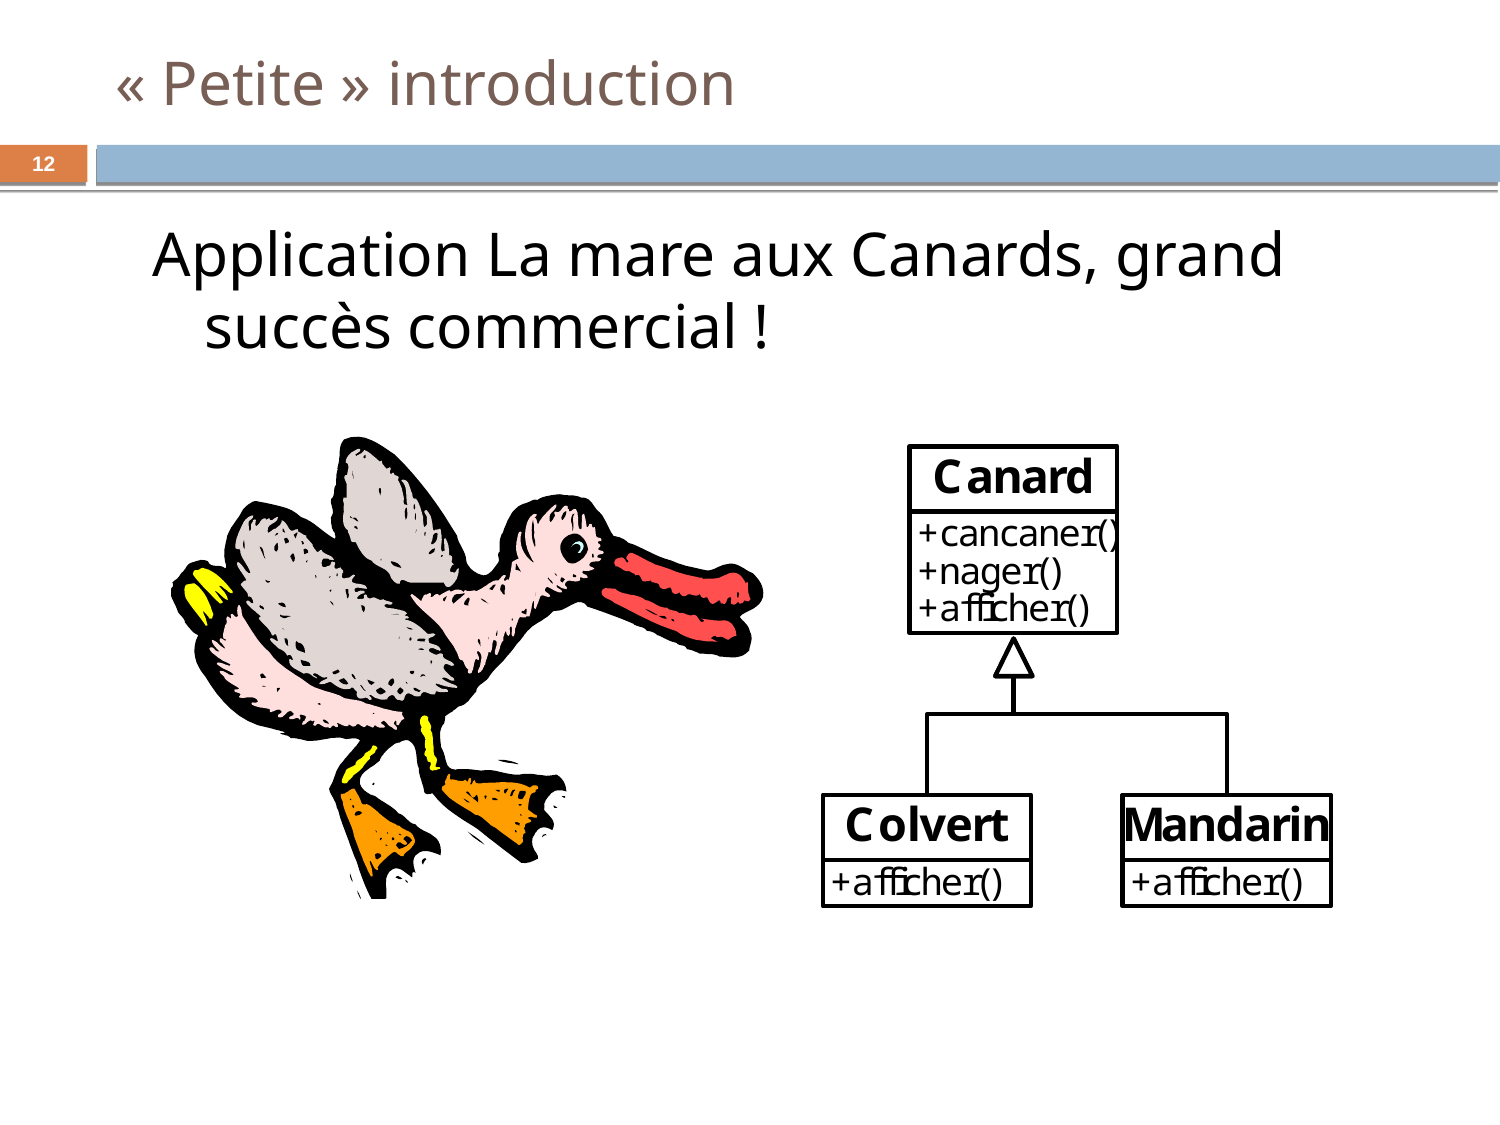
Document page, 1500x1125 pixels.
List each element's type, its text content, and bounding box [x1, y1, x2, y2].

title « Petite » introduction [100, 37, 1438, 126]
slide_number <numéro> [0, 143, 88, 184]
picture [171, 420, 774, 899]
picture [820, 444, 1353, 928]
list Application La mare aux Canards, grand succès commercial ! [137, 208, 1471, 1071]
